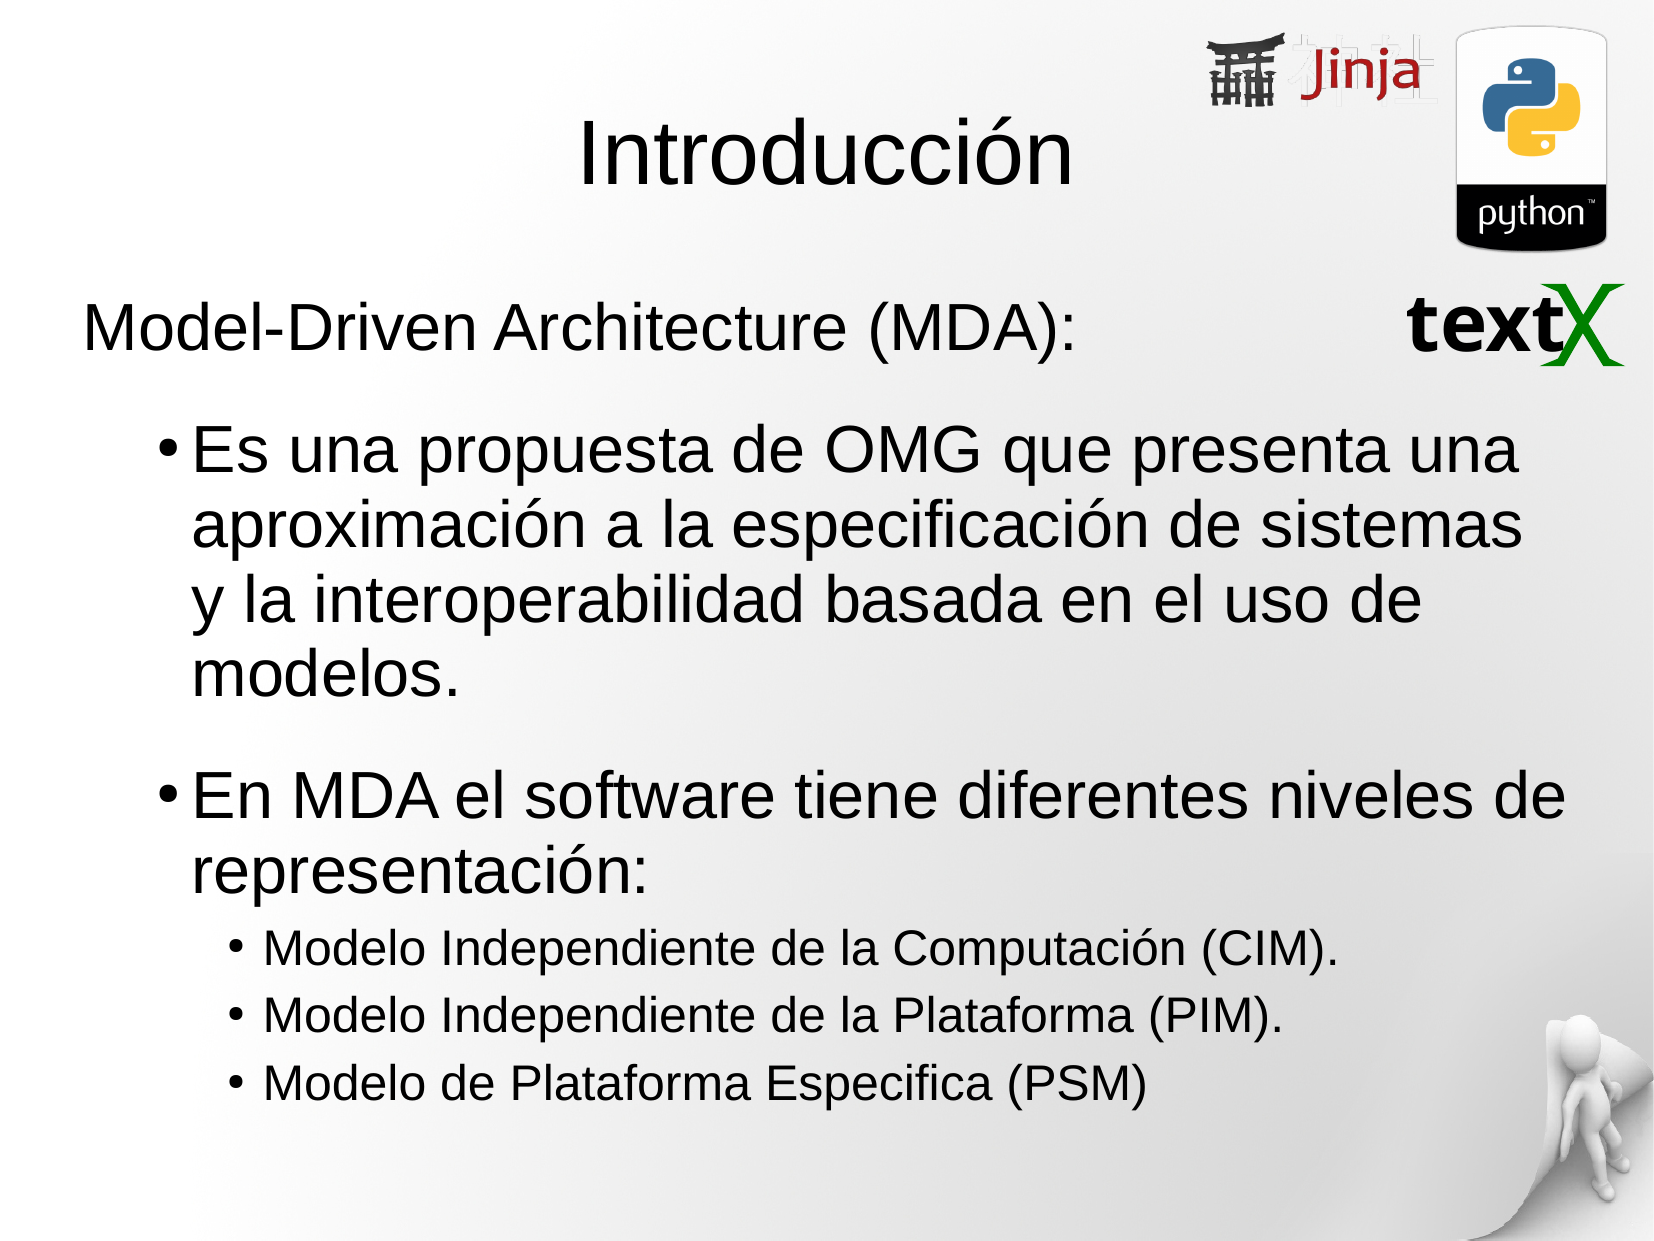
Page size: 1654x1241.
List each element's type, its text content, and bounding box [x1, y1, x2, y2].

subtitle Model-Driven Architecture (MDA): Es una propuesta de OMG que presenta una aproximación a la especificación de sistemas y la interoperabilidad basada en el uso de modelos. En MDA el software tiene diferentes niveles de representación: Modelo Independiente de la Computación (CIM). Modelo Independiente de la Plataforma (PIM). Modelo de Plataforma Especifica (PSM) [82, 290, 1571, 1111]
title Introducción [82, 49, 1571, 257]
picture [0, 0, 1654, 1241]
